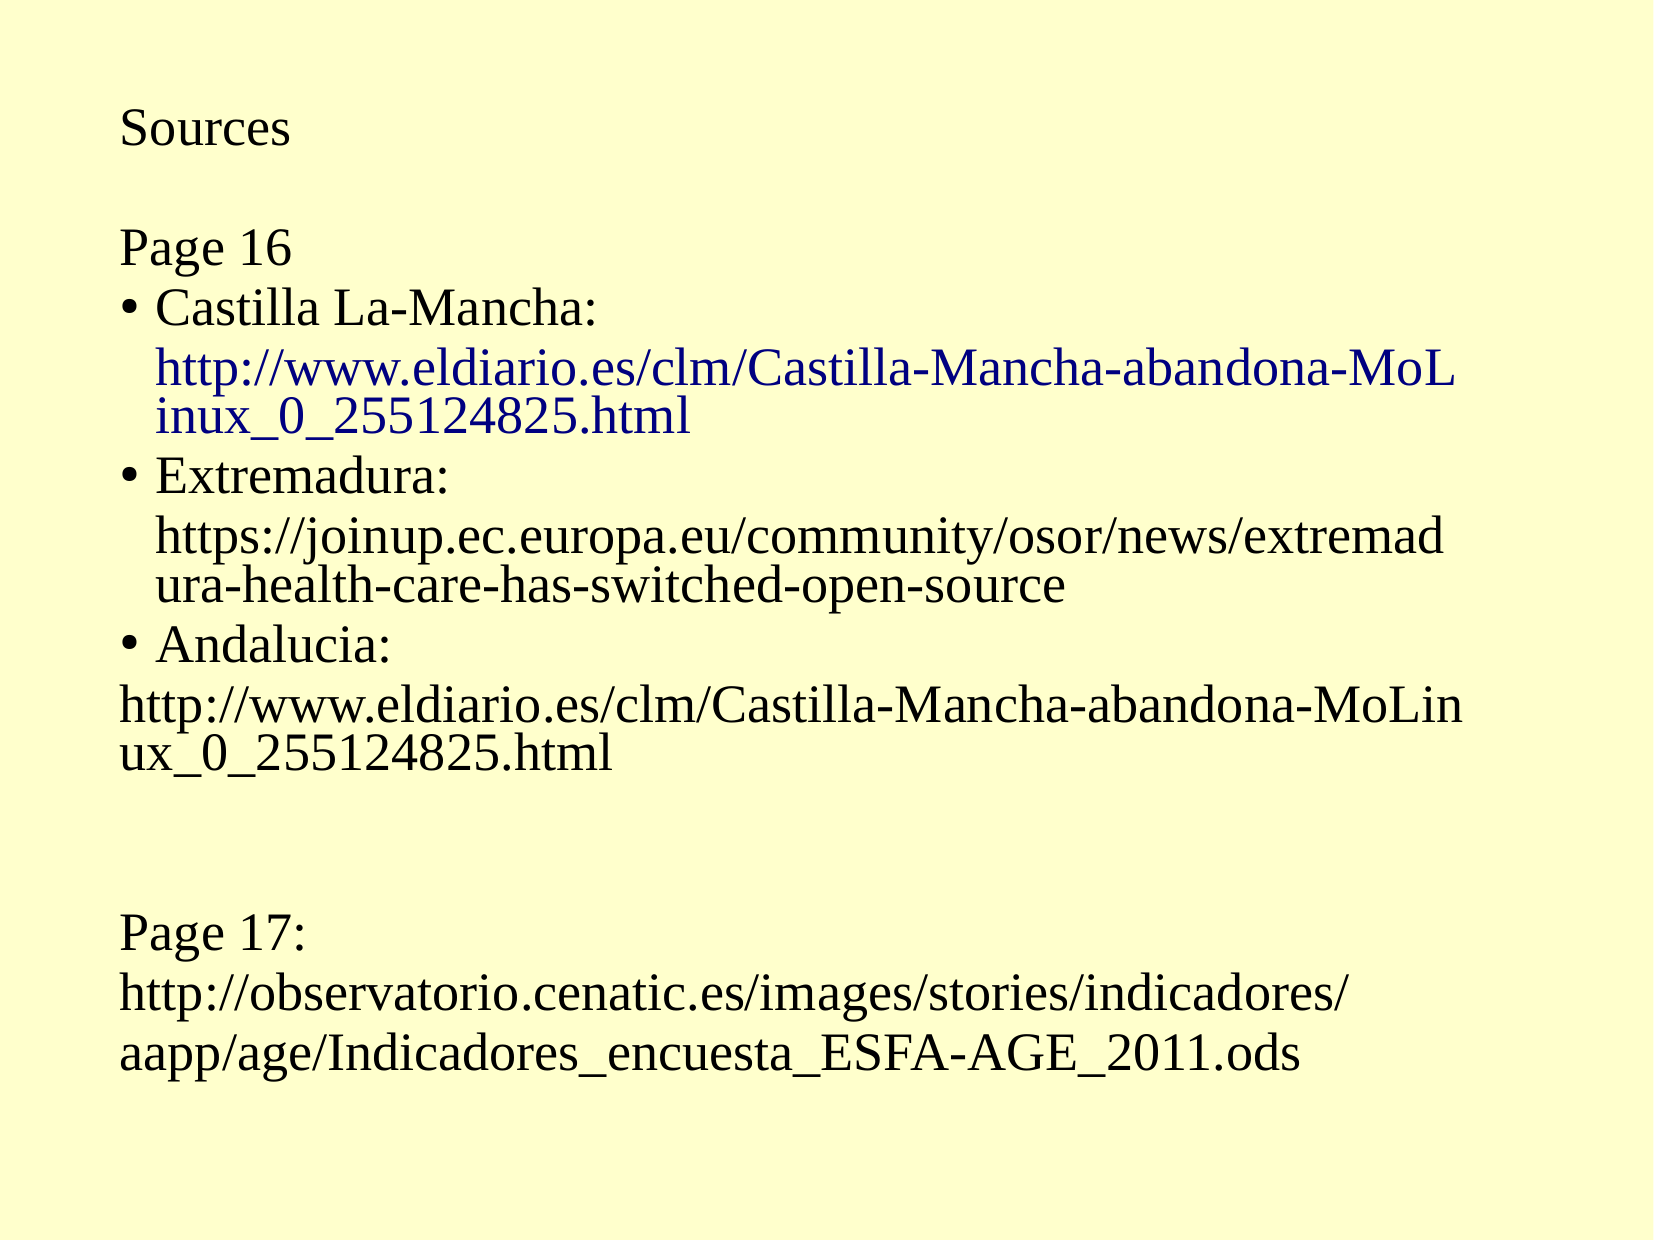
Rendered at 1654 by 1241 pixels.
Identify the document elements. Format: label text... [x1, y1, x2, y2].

text_box Sources Page 16 Castilla La-Mancha: http://www.eldiario.es/clm/Castilla-Mancha-abandona-MoLinux_0_255124825.html Extremadura: https://joinup.ec.europa.eu/community/osor/news/extremadura-health-care-has-switched-open-source Andalucia: http://www.eldiario.es/clm/Castilla-Mancha-abandona-MoLinux_0_255124825.html Page 17: http://observatorio.cenatic.es/images/stories/indicadores/aapp/age/Indicadores_encuesta_ESFA-AGE_2011.ods [105, 90, 1486, 1241]
